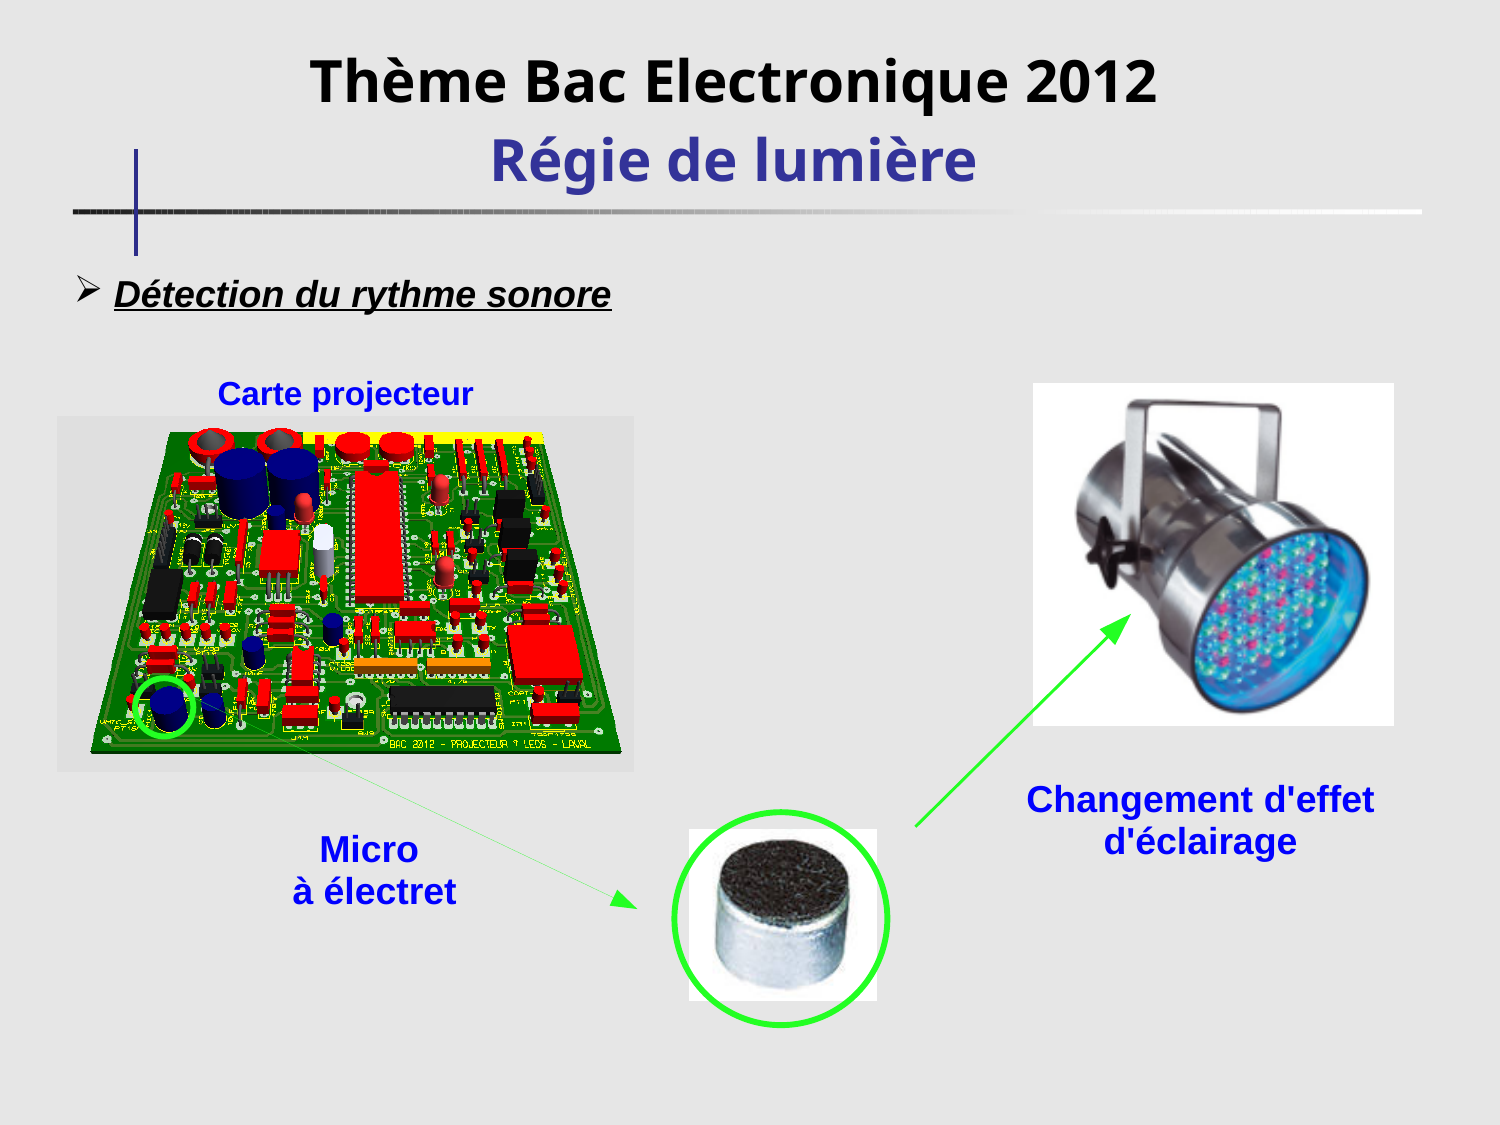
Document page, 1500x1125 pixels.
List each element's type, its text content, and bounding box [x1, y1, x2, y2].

text_box Thème Bac Electronique 2012 Régie de lumière [263, 32, 1206, 190]
text_box Carte projecteur [55, 368, 636, 422]
text_box Micro à électret [225, 820, 524, 923]
picture [1033, 383, 1394, 726]
text_box Changement d'effet d'éclairage [952, 771, 1449, 873]
picture [846, 829, 877, 864]
picture [57, 422, 634, 772]
text_box [72, 209, 134, 215]
picture [689, 829, 877, 1001]
picture [139, 682, 190, 733]
picture [689, 829, 716, 857]
text_box Détection du rythme sonore [59, 265, 1447, 366]
text_box [138, 209, 1422, 215]
picture [689, 980, 707, 1001]
picture [855, 973, 877, 1001]
